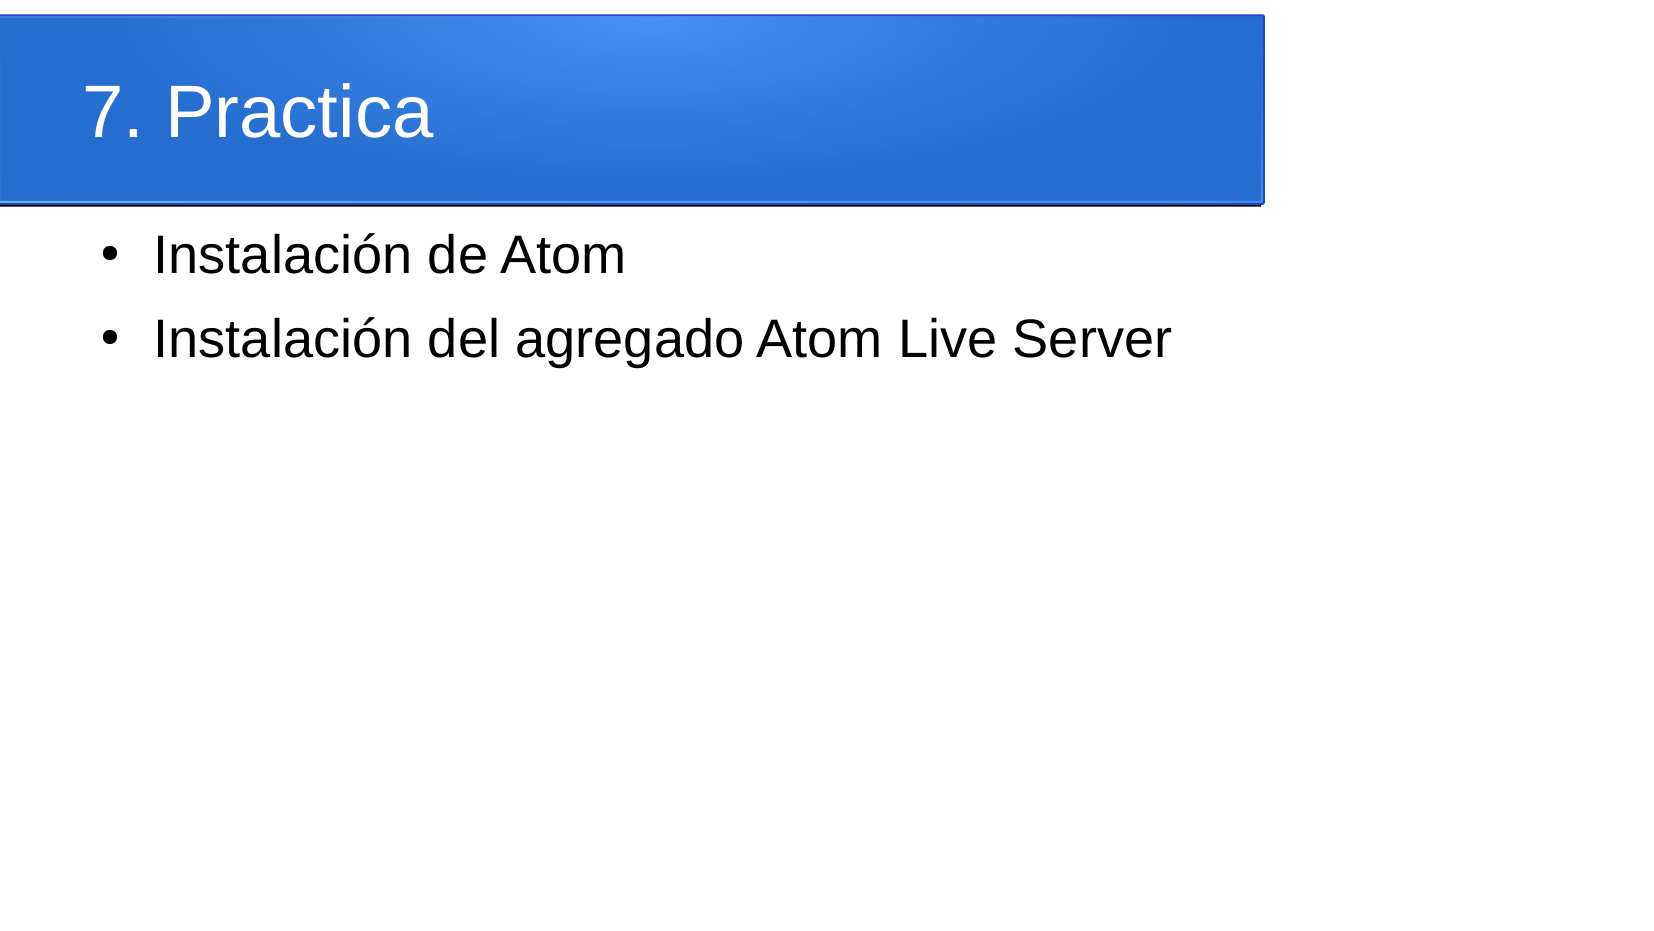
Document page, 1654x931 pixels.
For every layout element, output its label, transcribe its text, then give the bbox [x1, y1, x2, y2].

title 7. Practica [82, 35, 1235, 189]
list Instalación de Atom Instalación del agregado Atom Live Server [82, 224, 1571, 764]
